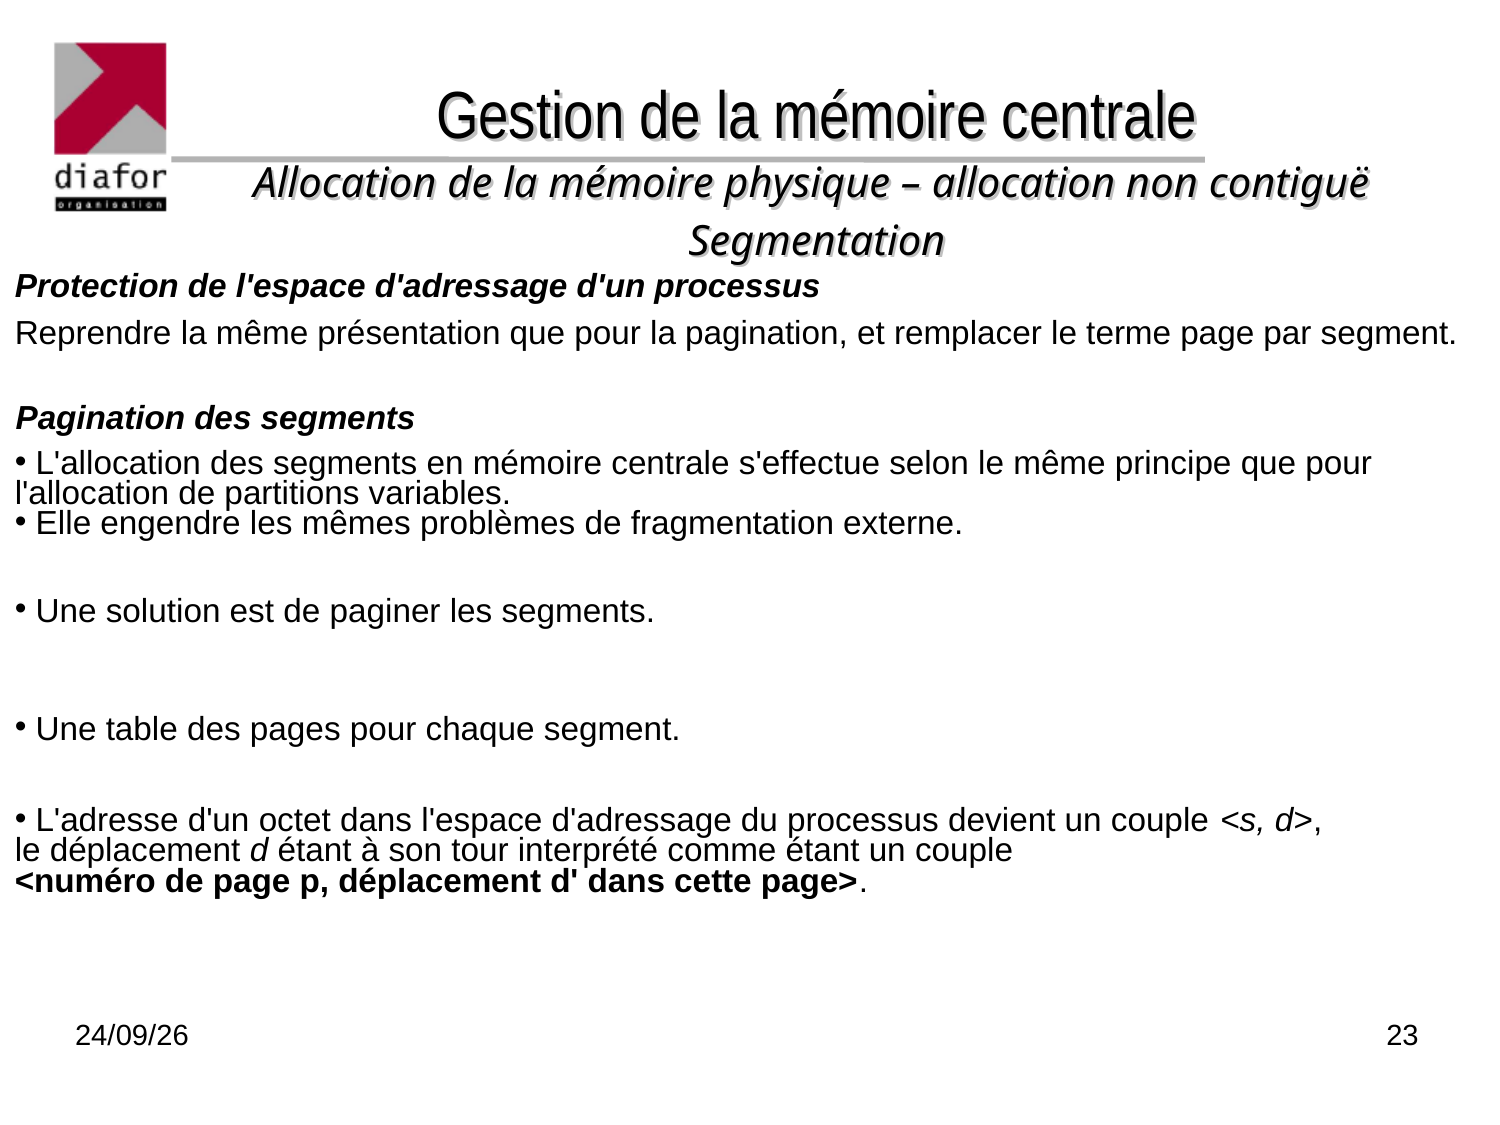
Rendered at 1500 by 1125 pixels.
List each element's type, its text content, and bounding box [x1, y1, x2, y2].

text_box Une solution est de paginer les segments. [0, 590, 672, 636]
text_box L'allocation des segments en mémoire centrale s'effectue selon le même principe que pour l'allocation de partitions variables. Elle engendre les mêmes problèmes de fragmentation externe. [0, 442, 1399, 549]
text_box Une table des pages pour chaque segment. [0, 708, 697, 754]
text_box Protection de l'espace d'adressage d'un processus [0, 265, 837, 311]
text_box L'adresse d'un octet dans l'espace d'adressage du processus devient un couple <s, d>, le déplacement d étant à son tour interprété comme étant un couple <numéro de page p, déplacement d' dans cette page>. [0, 799, 1347, 906]
picture [53, 42, 168, 213]
text_box Reprendre la même présentation que pour la pagination, et remplacer le terme page par segment. [0, 312, 1475, 359]
title Gestion de la mémoire centrale Allocation de la mémoire physique – allocation non contiguë Segmentation [133, 69, 1500, 273]
text_box Pagination des segments [0, 397, 432, 442]
